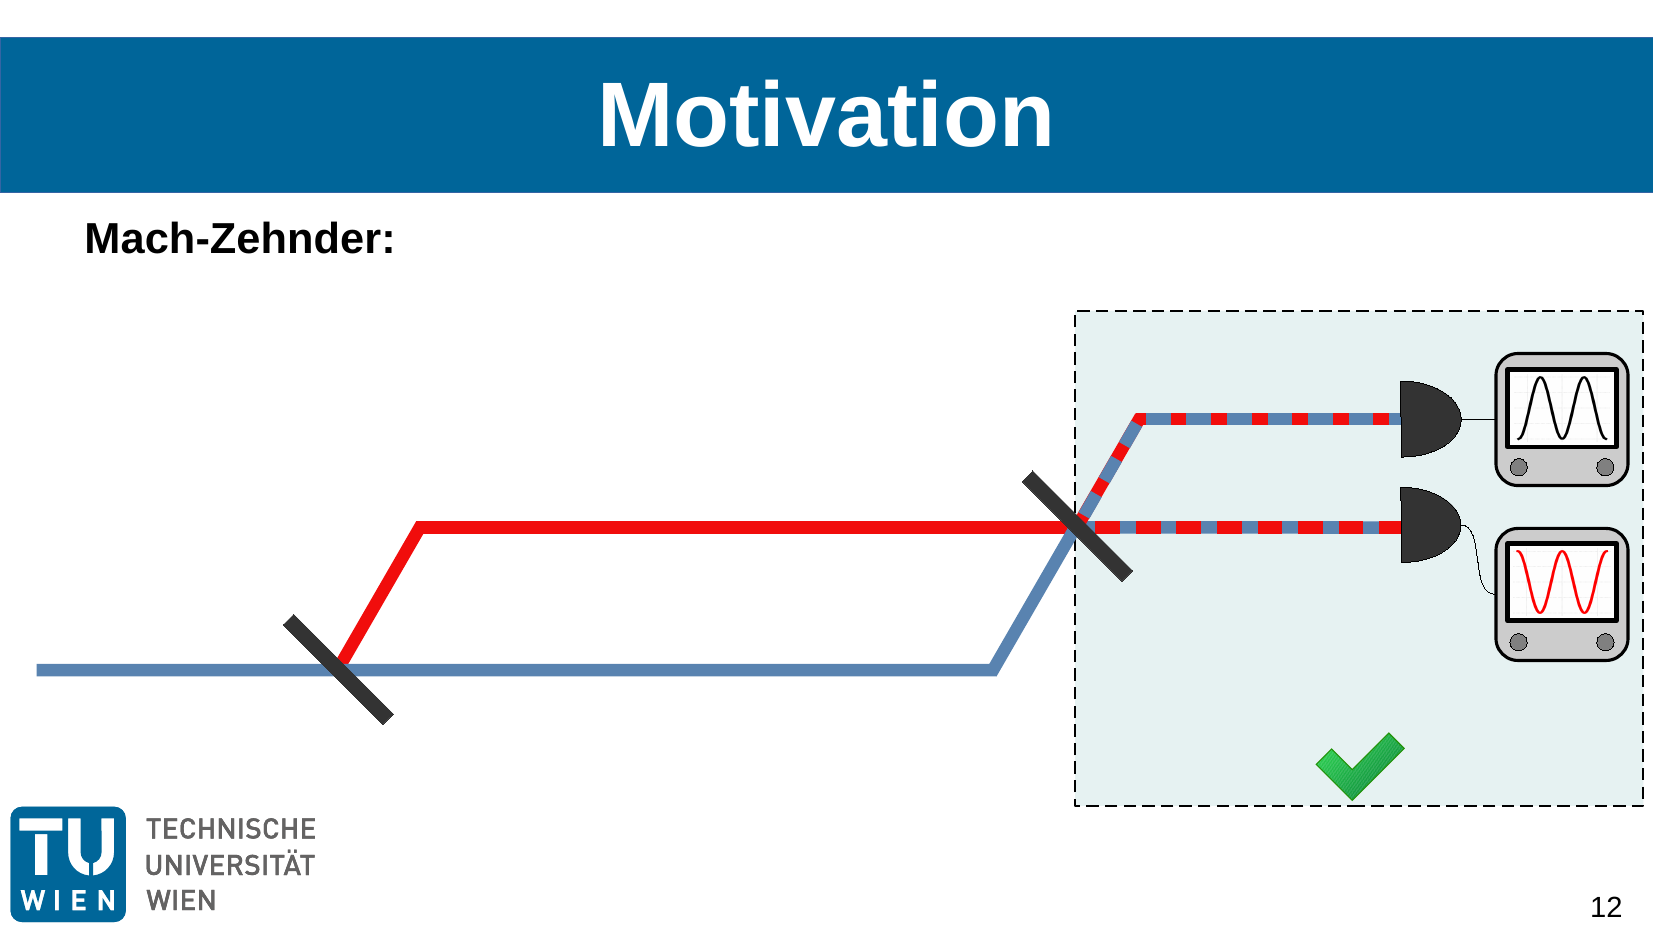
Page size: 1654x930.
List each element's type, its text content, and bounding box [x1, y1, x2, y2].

list Mach-Zehnder: [84, 214, 404, 293]
picture [1510, 371, 1614, 445]
title Motivation [0, 37, 1653, 193]
picture [1298, 702, 1421, 826]
text_box [1022, 310, 1644, 806]
picture [1509, 545, 1615, 619]
text_box [283, 614, 394, 725]
